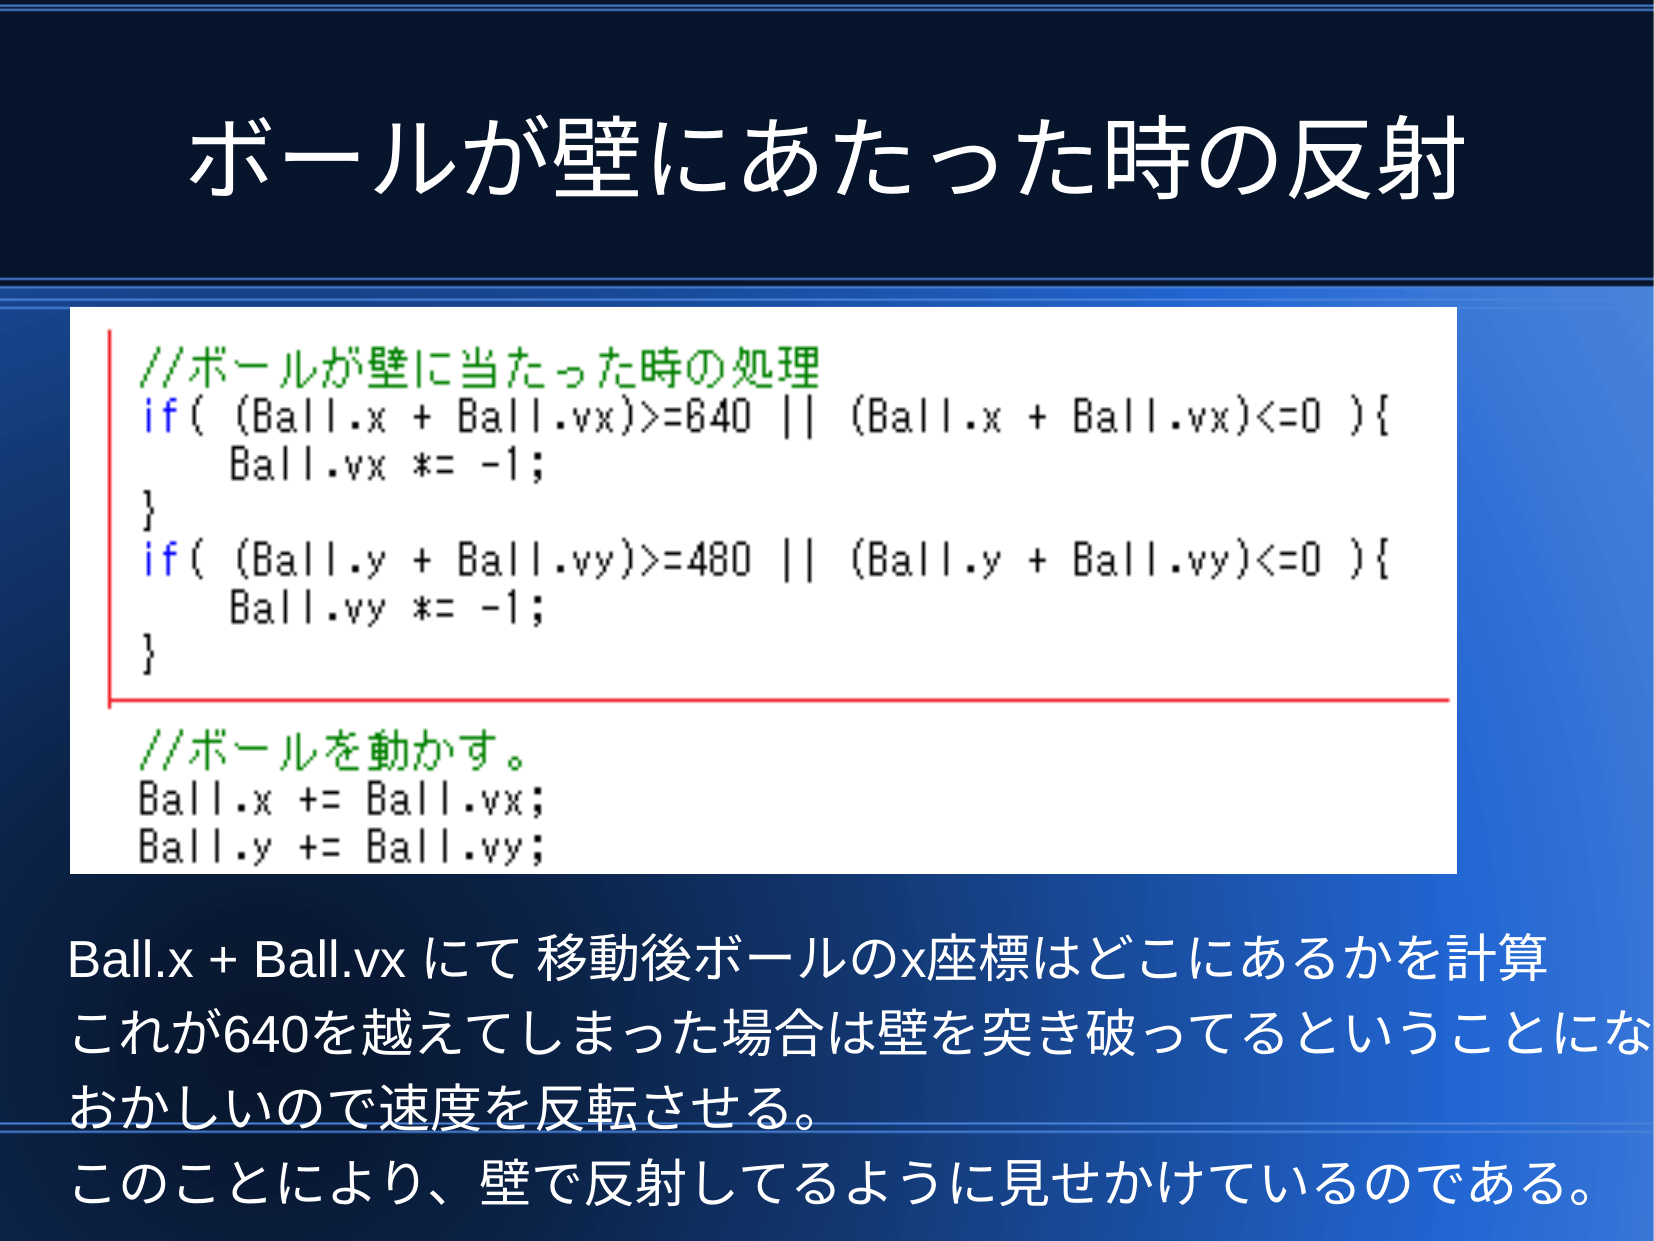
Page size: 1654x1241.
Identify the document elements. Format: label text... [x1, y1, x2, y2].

picture [0, 0, 1654, 1241]
text_box Ball.x + Ball.vx にて 移動後ボールのx座標はどこにあるかを計算 これが640を越えてしまった場合は壁を突き破ってるということになり おかしいので速度を反転させる。 このことにより、壁で反射してるように見せかけているのである。 [51, 909, 1548, 1138]
title ボールが壁にあたった時の反射 [82, 49, 1571, 257]
